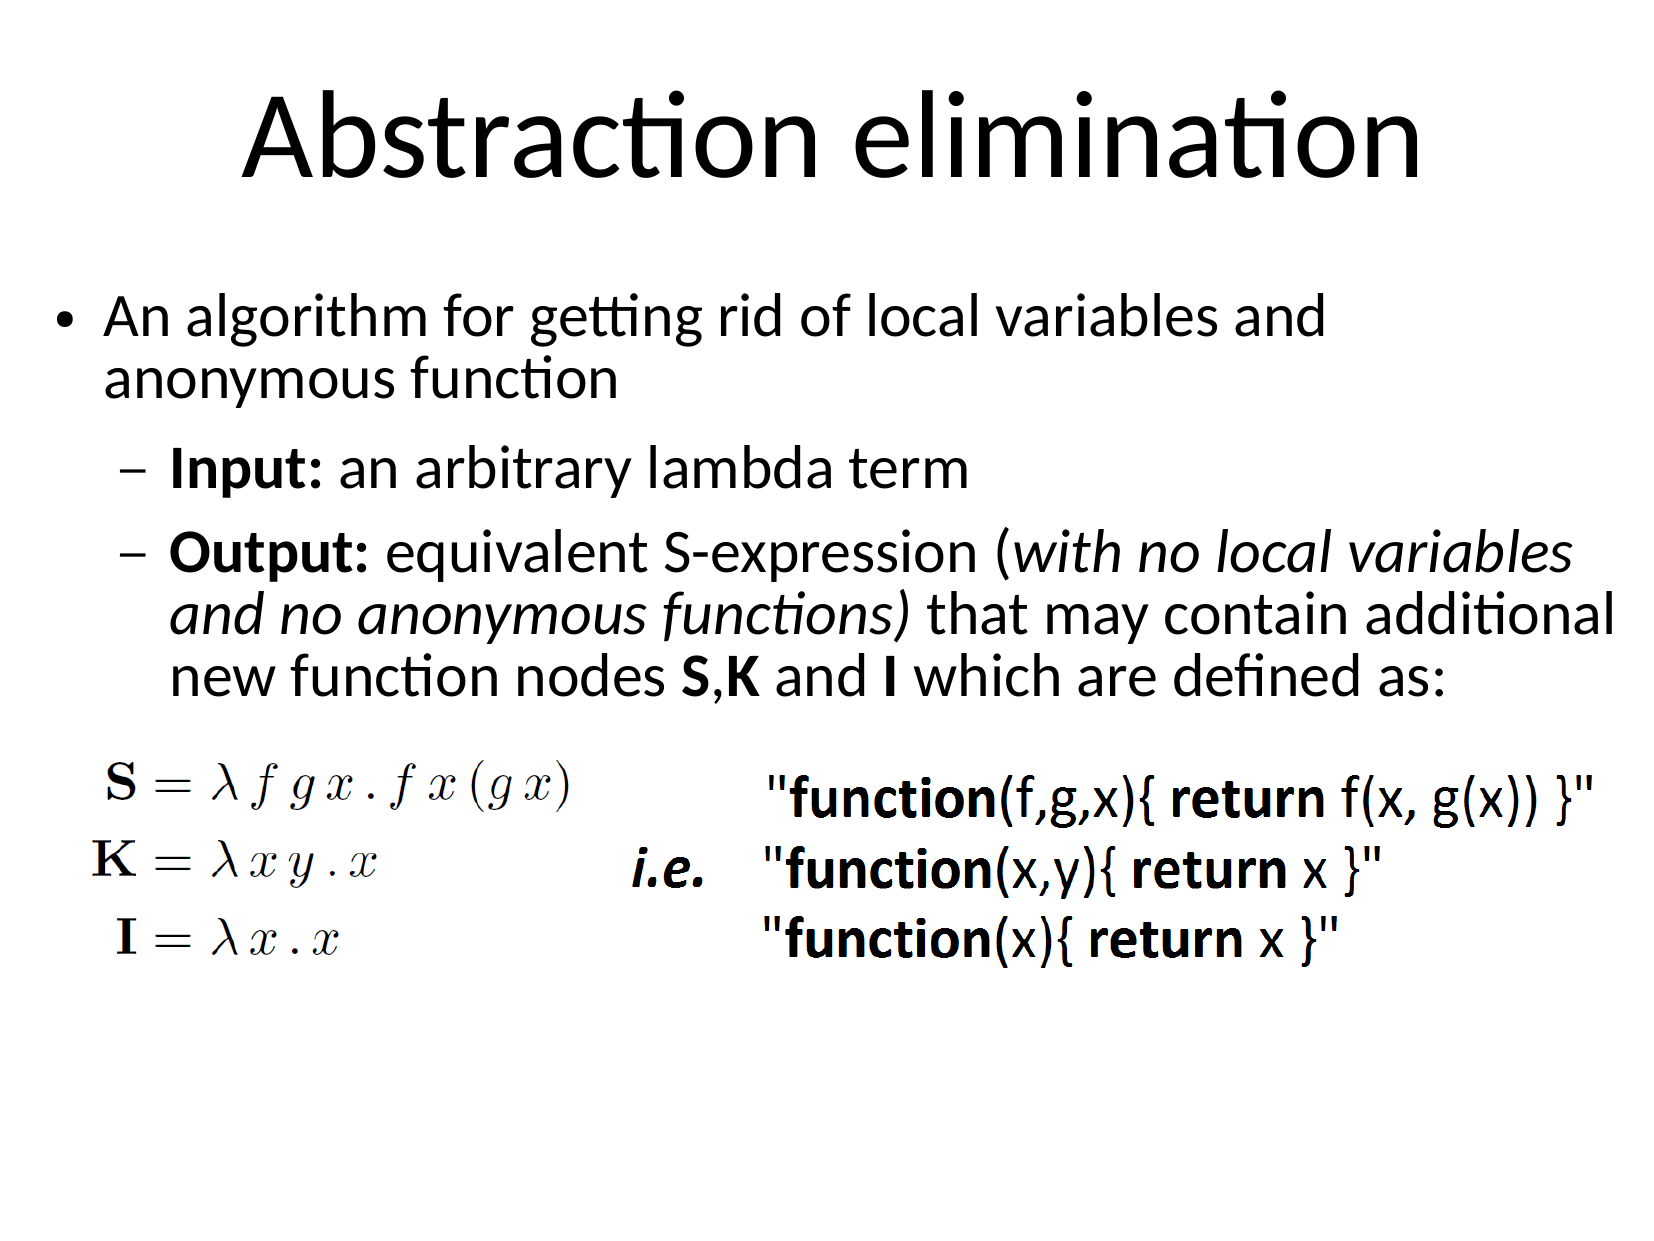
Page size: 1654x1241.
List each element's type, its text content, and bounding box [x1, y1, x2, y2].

title Abstraction elimination [90, 70, 1579, 223]
list An algorithm for getting rid of local variables and anonymous function Input: an arbitrary lambda term Output: equivalent S-expression (with no local variables and no anonymous functions) that may contain additional new function nodes S,K and I which are defined as: [37, 290, 1636, 721]
picture [72, 734, 1613, 991]
